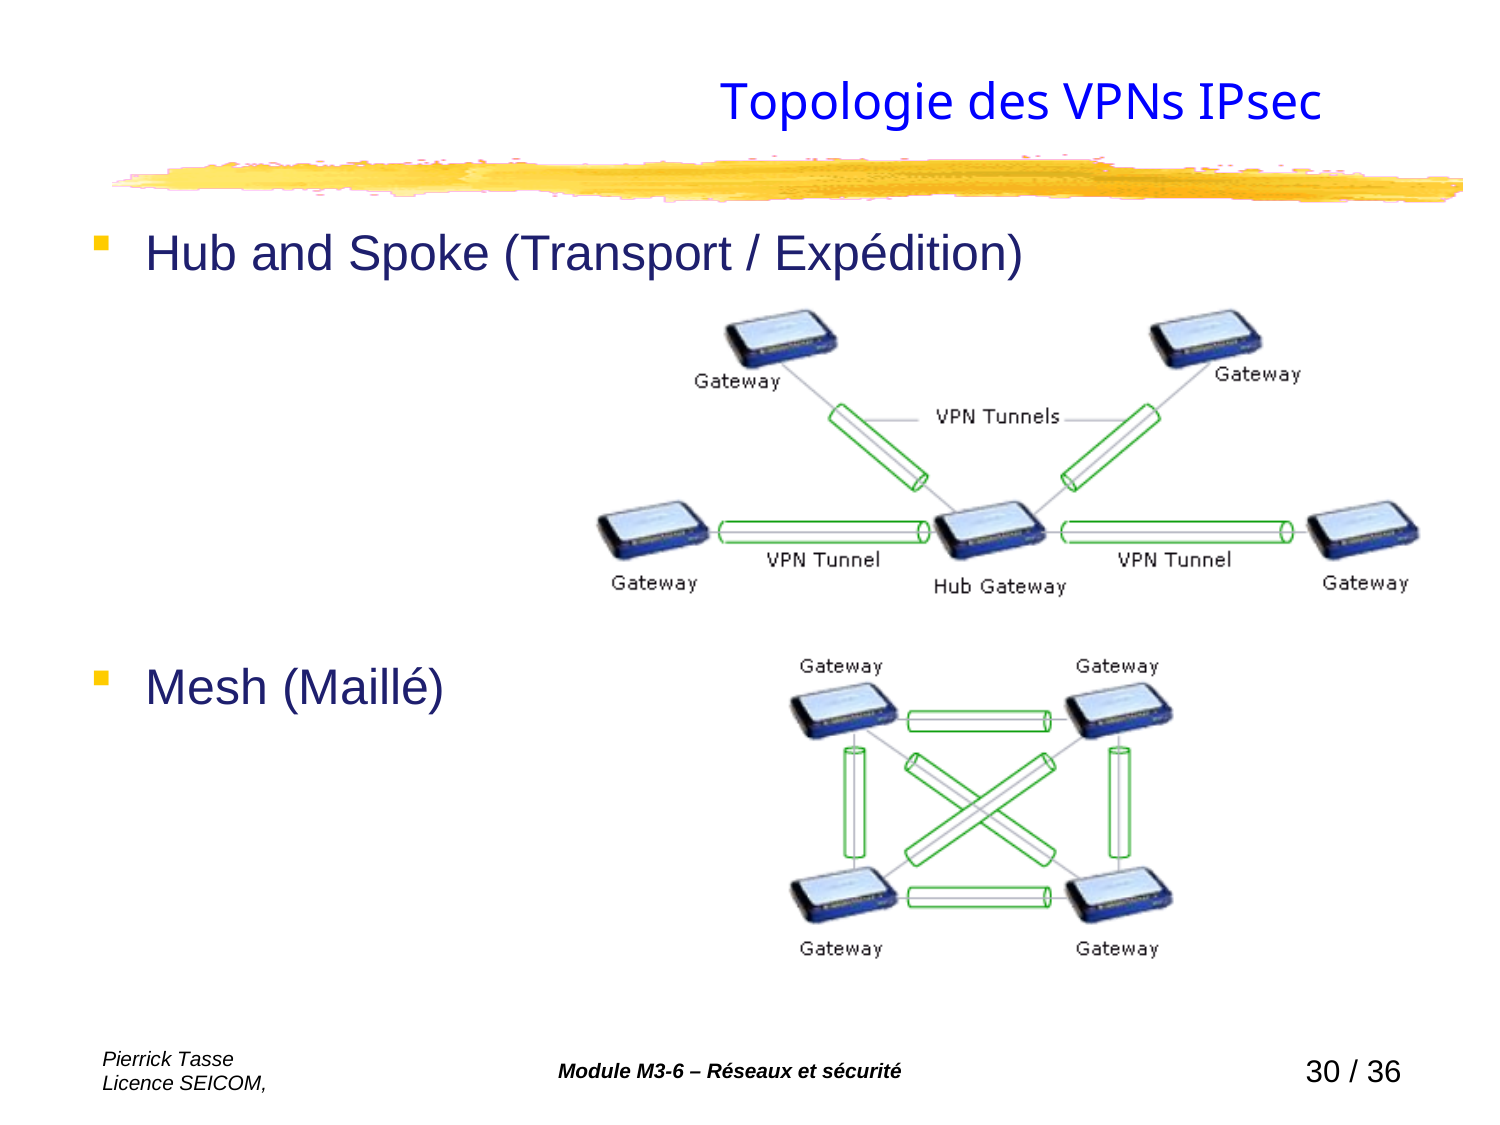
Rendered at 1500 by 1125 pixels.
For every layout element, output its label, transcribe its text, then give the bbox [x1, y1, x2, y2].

picture [565, 291, 1451, 622]
picture [752, 639, 1203, 987]
picture [112, 149, 1463, 213]
title Topologie des VPNs IPsec [62, 37, 1338, 138]
list Hub and Spoke (Transport / Expédition) Mesh (Maillé) [74, 212, 1418, 922]
